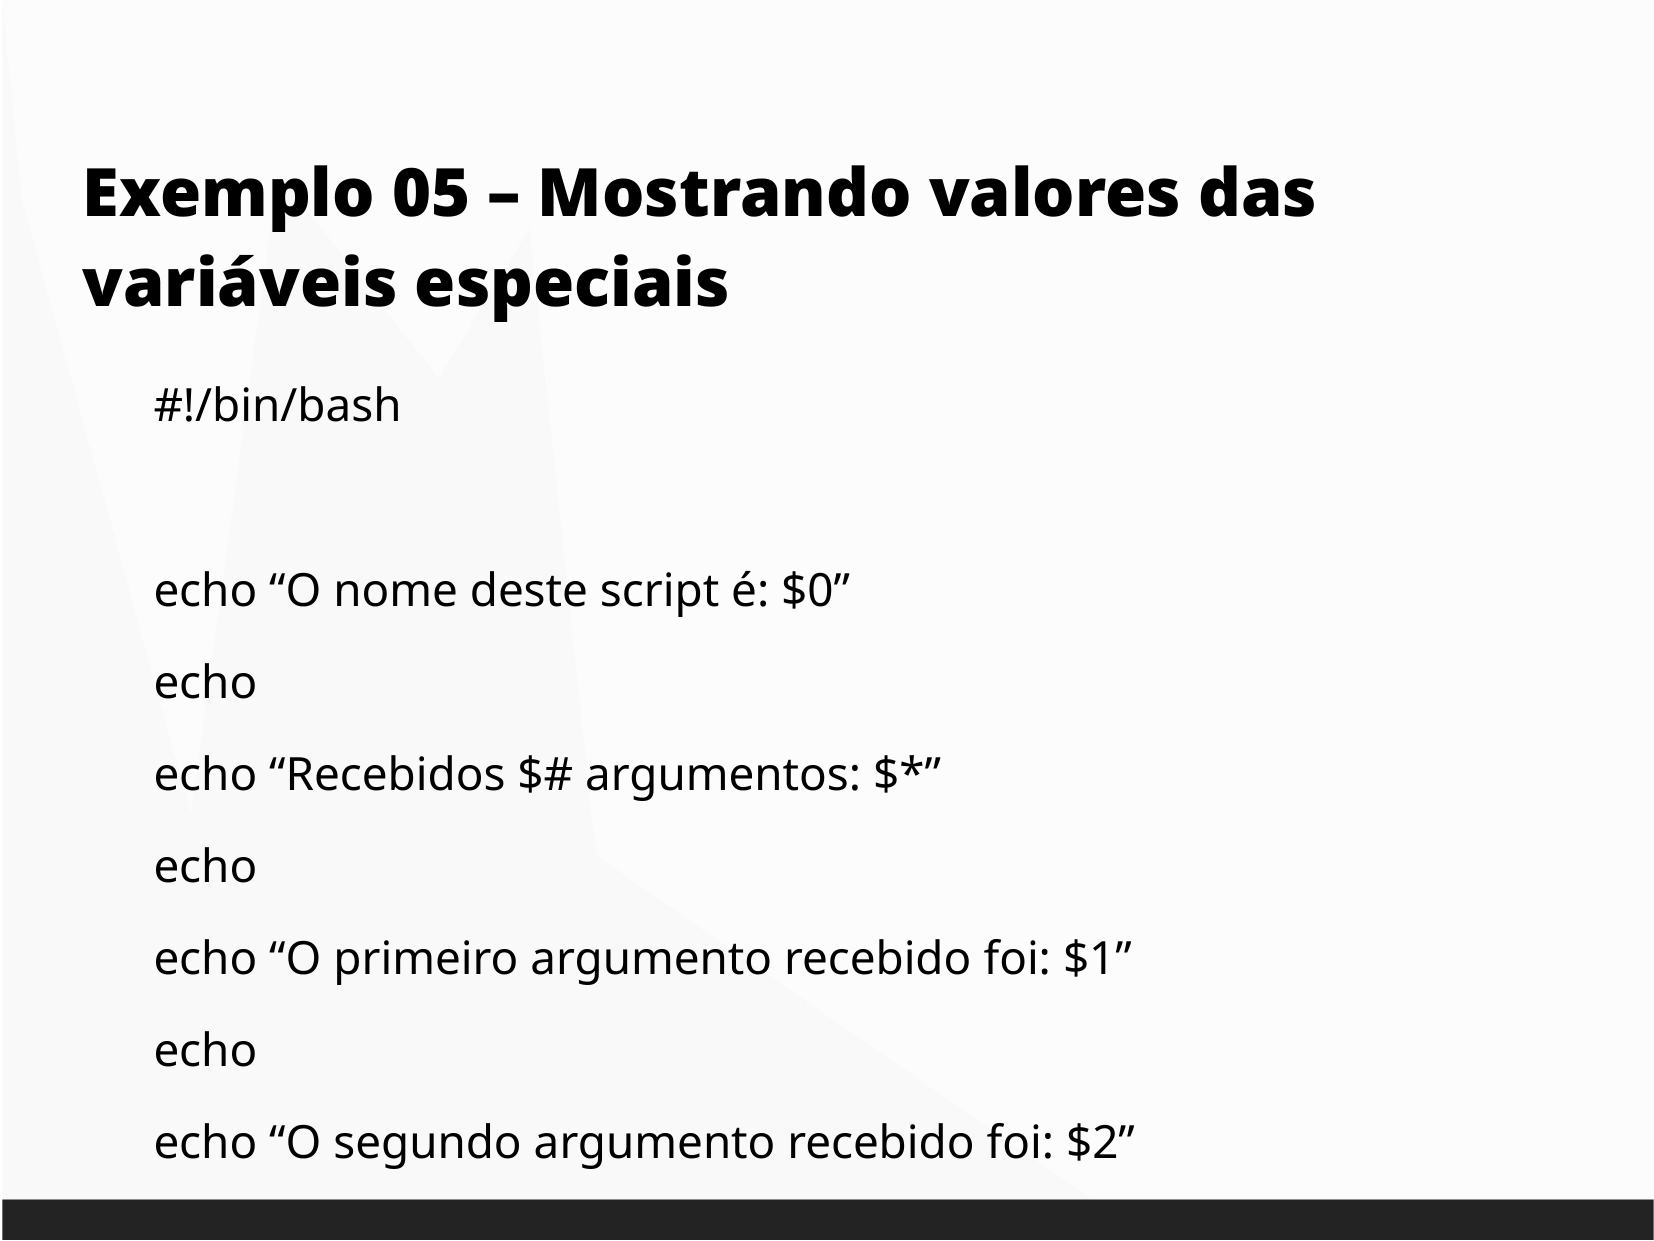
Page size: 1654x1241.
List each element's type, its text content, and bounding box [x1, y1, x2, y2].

picture [2, 0, 1654, 1241]
list #!/bin/bash echo “O nome deste script é: $0” echo echo “Recebidos $# argumentos: $*” echo echo “O primeiro argumento recebido foi: $1” echo echo “O segundo argumento recebido foi: $2” [82, 372, 1571, 1093]
title Exemplo 05 – Mostrando valores das variáveis especiais [82, 132, 1571, 340]
